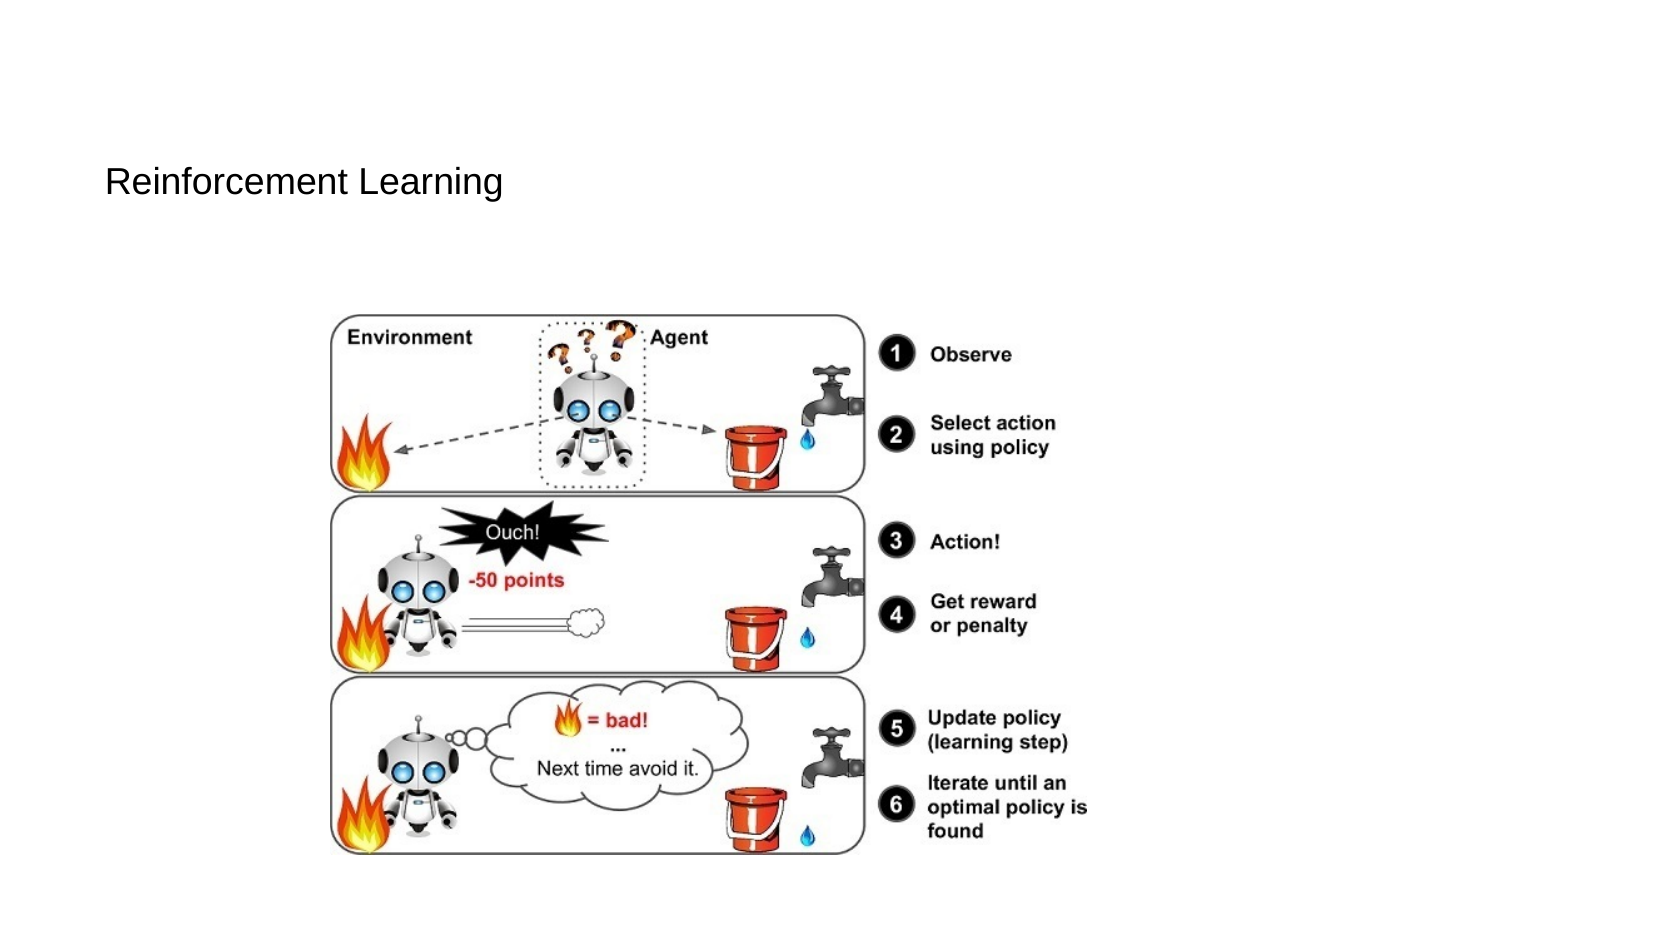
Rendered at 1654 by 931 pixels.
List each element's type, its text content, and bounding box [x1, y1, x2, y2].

picture [330, 314, 1087, 855]
text_box Reinforcement Learning [90, 153, 586, 211]
